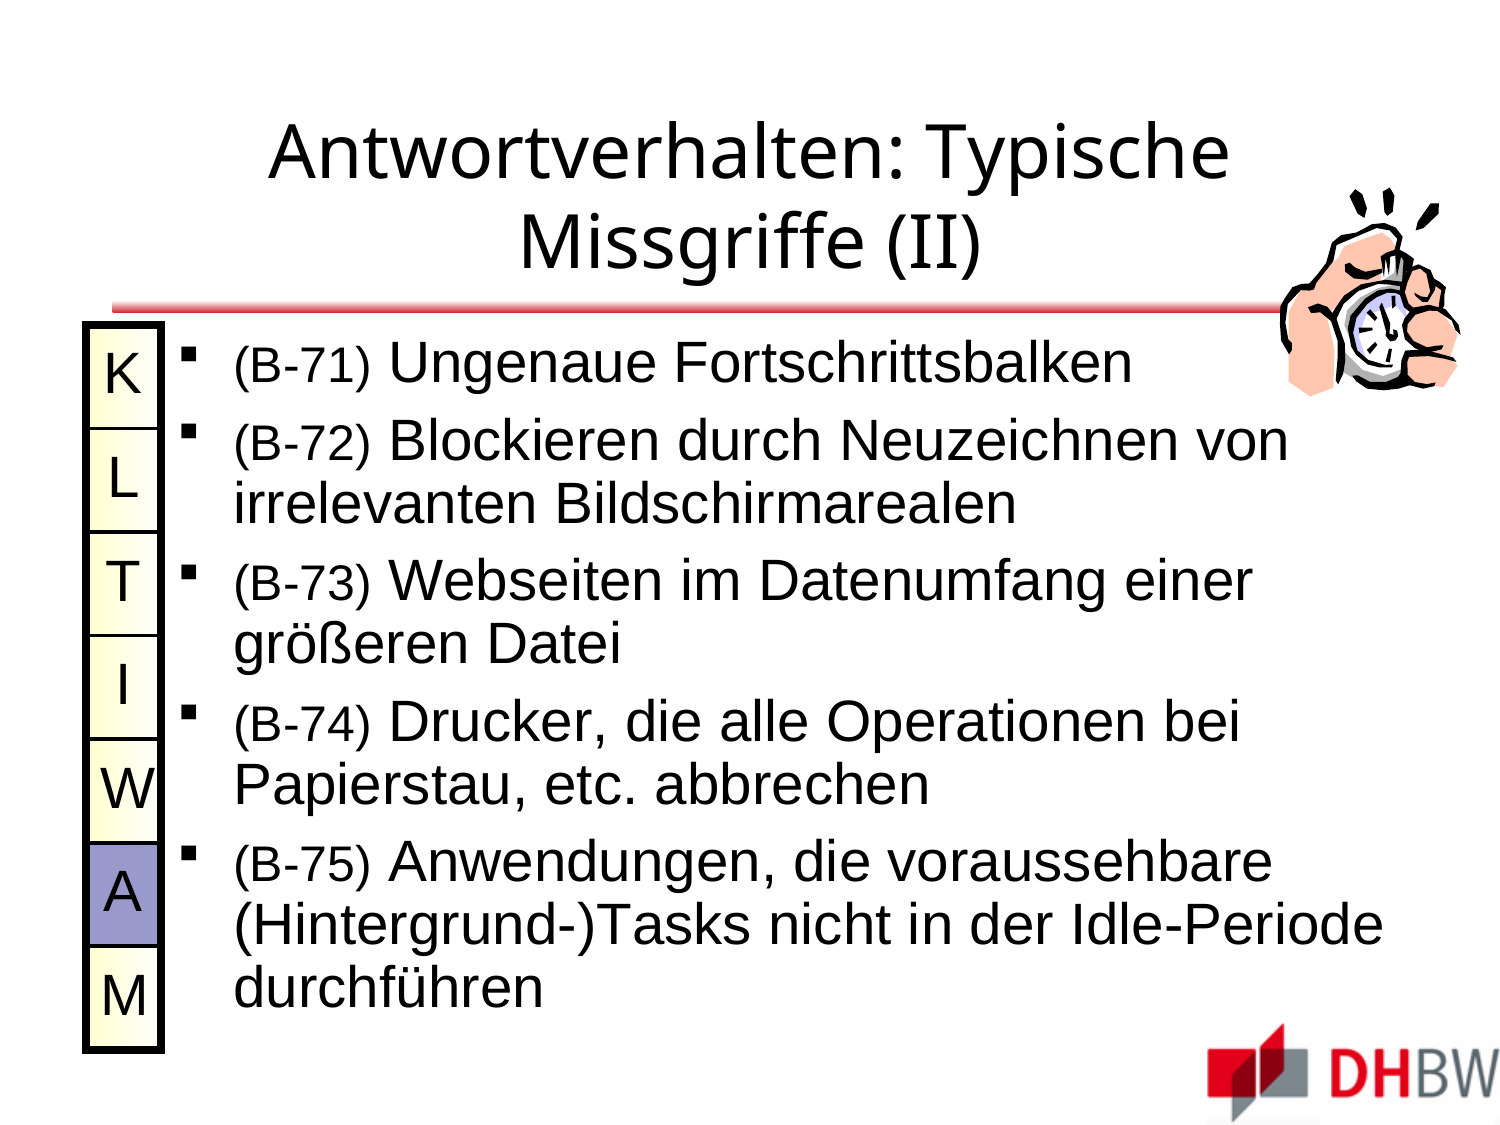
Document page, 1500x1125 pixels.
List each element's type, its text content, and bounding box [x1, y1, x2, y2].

table_cell M [90, 948, 157, 1046]
table_header K [90, 329, 157, 427]
table_cell W [90, 741, 157, 841]
title Antwortverhalten: Typische Missgriffe (II) [112, 96, 1388, 292]
picture [1206, 1021, 1500, 1125]
table_cell L [90, 430, 157, 530]
table_cell I [90, 637, 157, 737]
table_cell T [90, 534, 157, 634]
picture [1279, 187, 1463, 400]
table_cell A [90, 845, 157, 944]
list (B-71) Ungenaue Fortschrittsbalken (B-72) Blockieren durch Neuzeichnen von irrelevanten Bildschirmarealen (B-73) Webseiten im Datenumfang einer größeren Datei (B-74) Drucker, die alle Operationen bei Papierstau, etc. abbrechen (B-75) Anwendungen, die voraussehbare (Hintergrund-)Tasks nicht in der Idle-Periode durchführen [165, 324, 1438, 1051]
